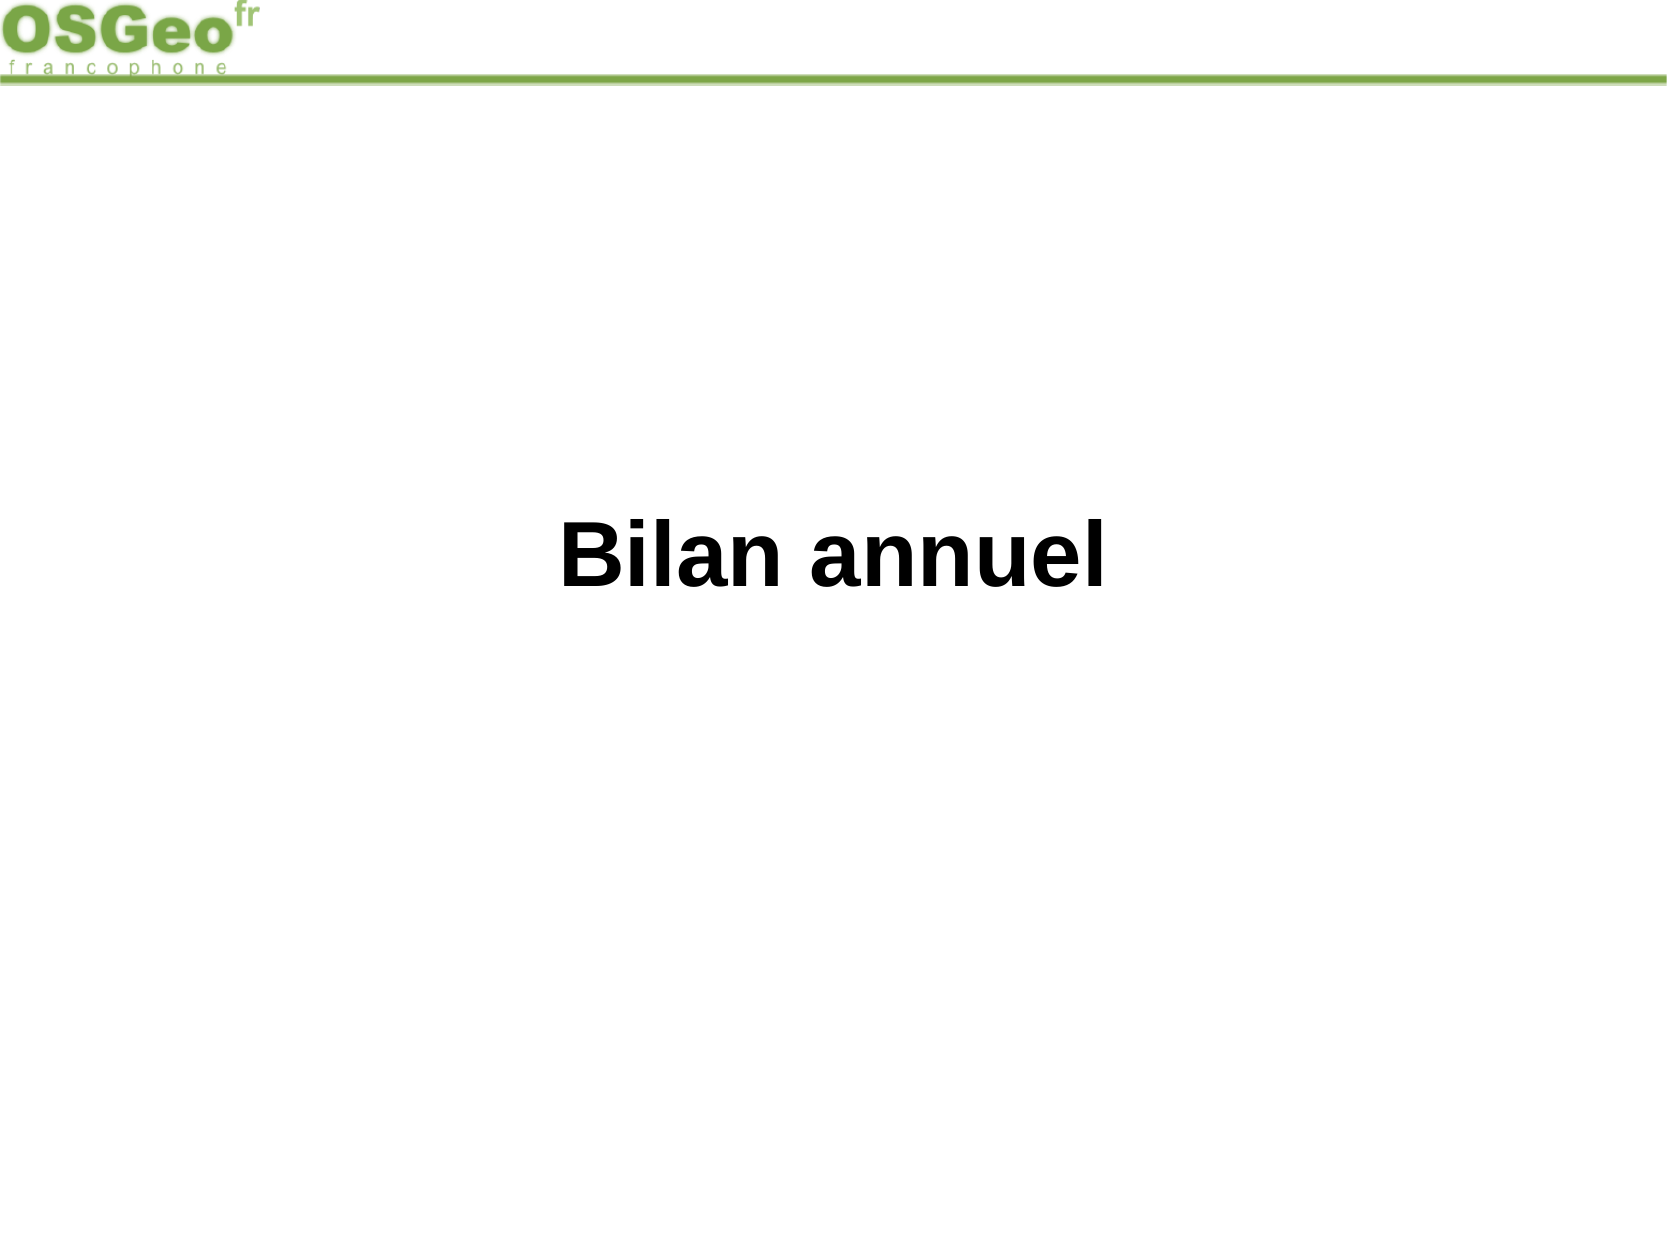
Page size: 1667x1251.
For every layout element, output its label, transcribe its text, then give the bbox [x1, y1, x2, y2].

picture [0, 0, 1667, 86]
subtitle Bilan annuel [83, 79, 1584, 1018]
